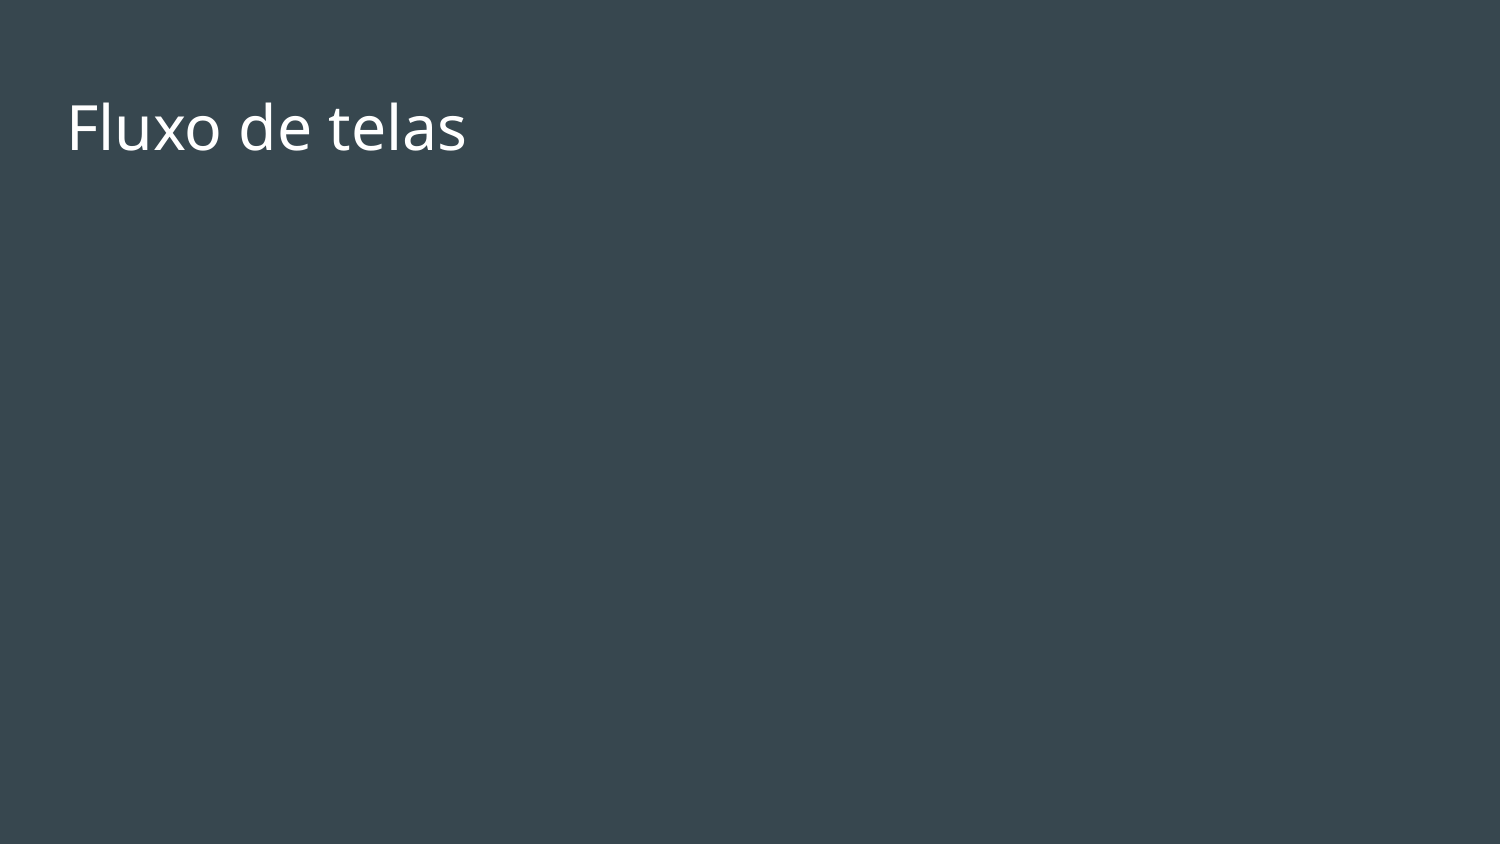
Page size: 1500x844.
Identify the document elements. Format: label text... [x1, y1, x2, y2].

title Fluxo de telas [51, 72, 1449, 167]
